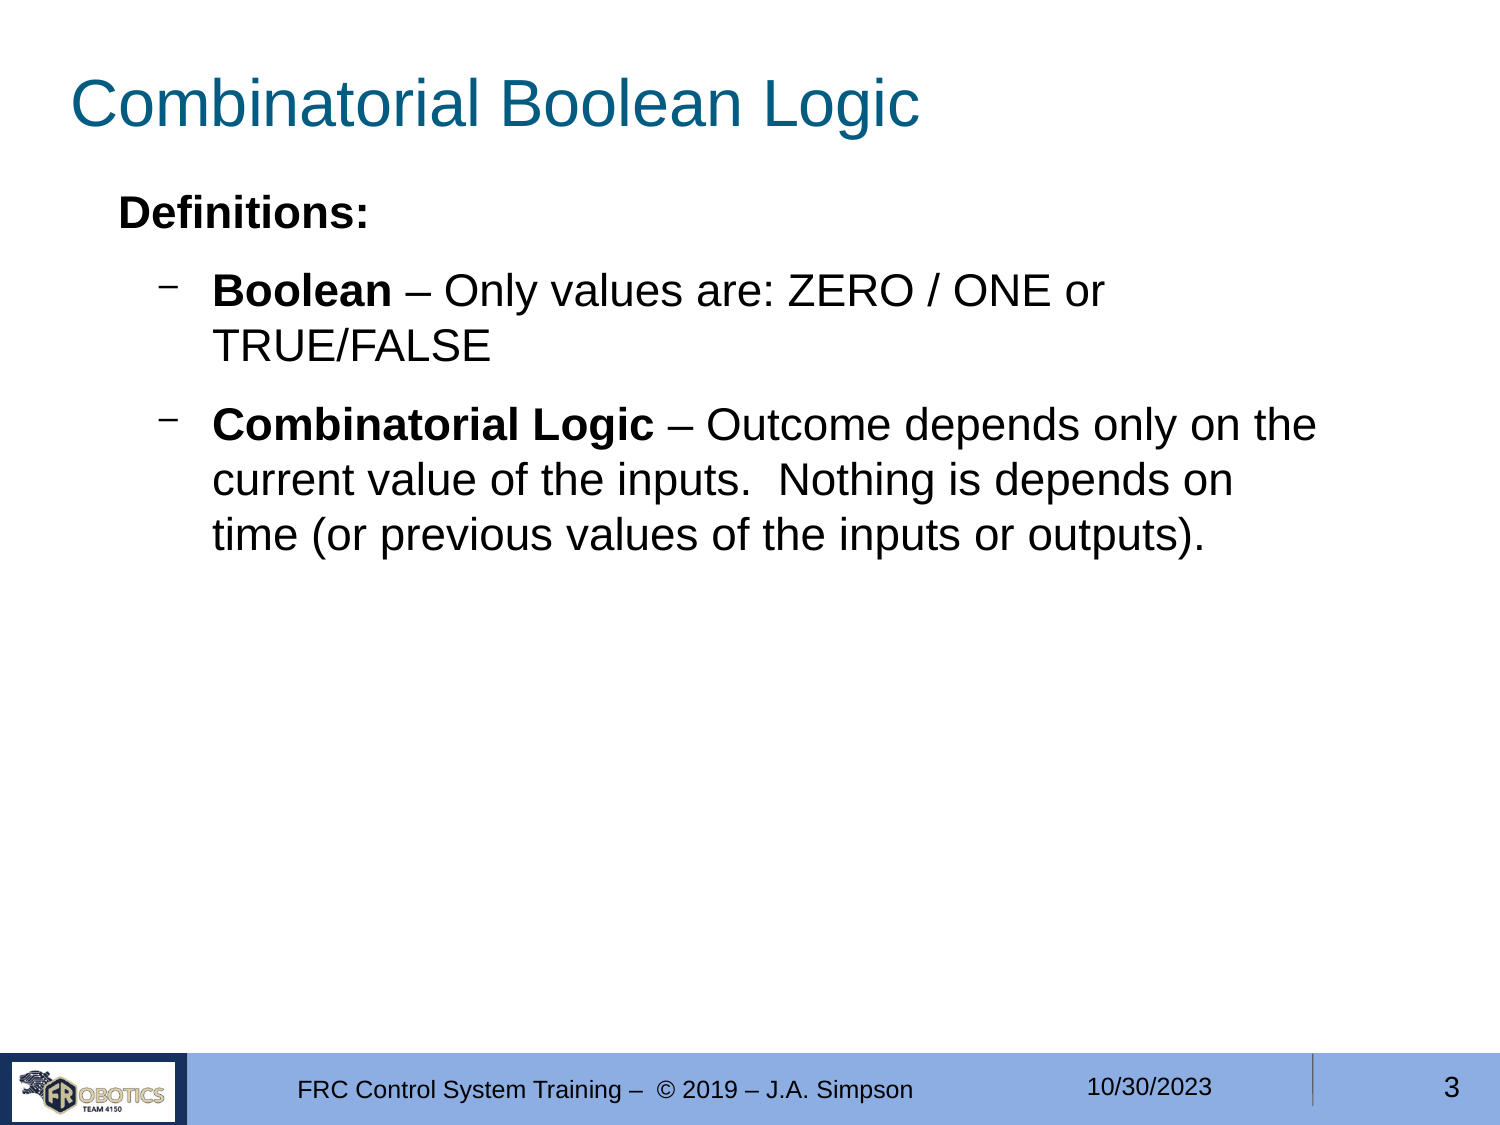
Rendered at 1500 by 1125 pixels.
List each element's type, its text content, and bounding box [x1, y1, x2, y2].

slide_number 10/30/2023 [1012, 1071, 1288, 1100]
title Combinatorial Boolean Logic [55, 52, 1443, 148]
slide_number <number> [1337, 1072, 1475, 1100]
picture [12, 1062, 175, 1122]
list Definitions: Boolean – Only values are: ZERO / ONE or TRUE/FALSE Combinatorial Logic – Outcome depends only on the current value of the inputs. Nothing is depends on time (or previous values of the inputs or outputs). [55, 174, 1340, 973]
footer FRC Control System Training – © 2019 – J.A. Simpson [225, 1074, 988, 1103]
